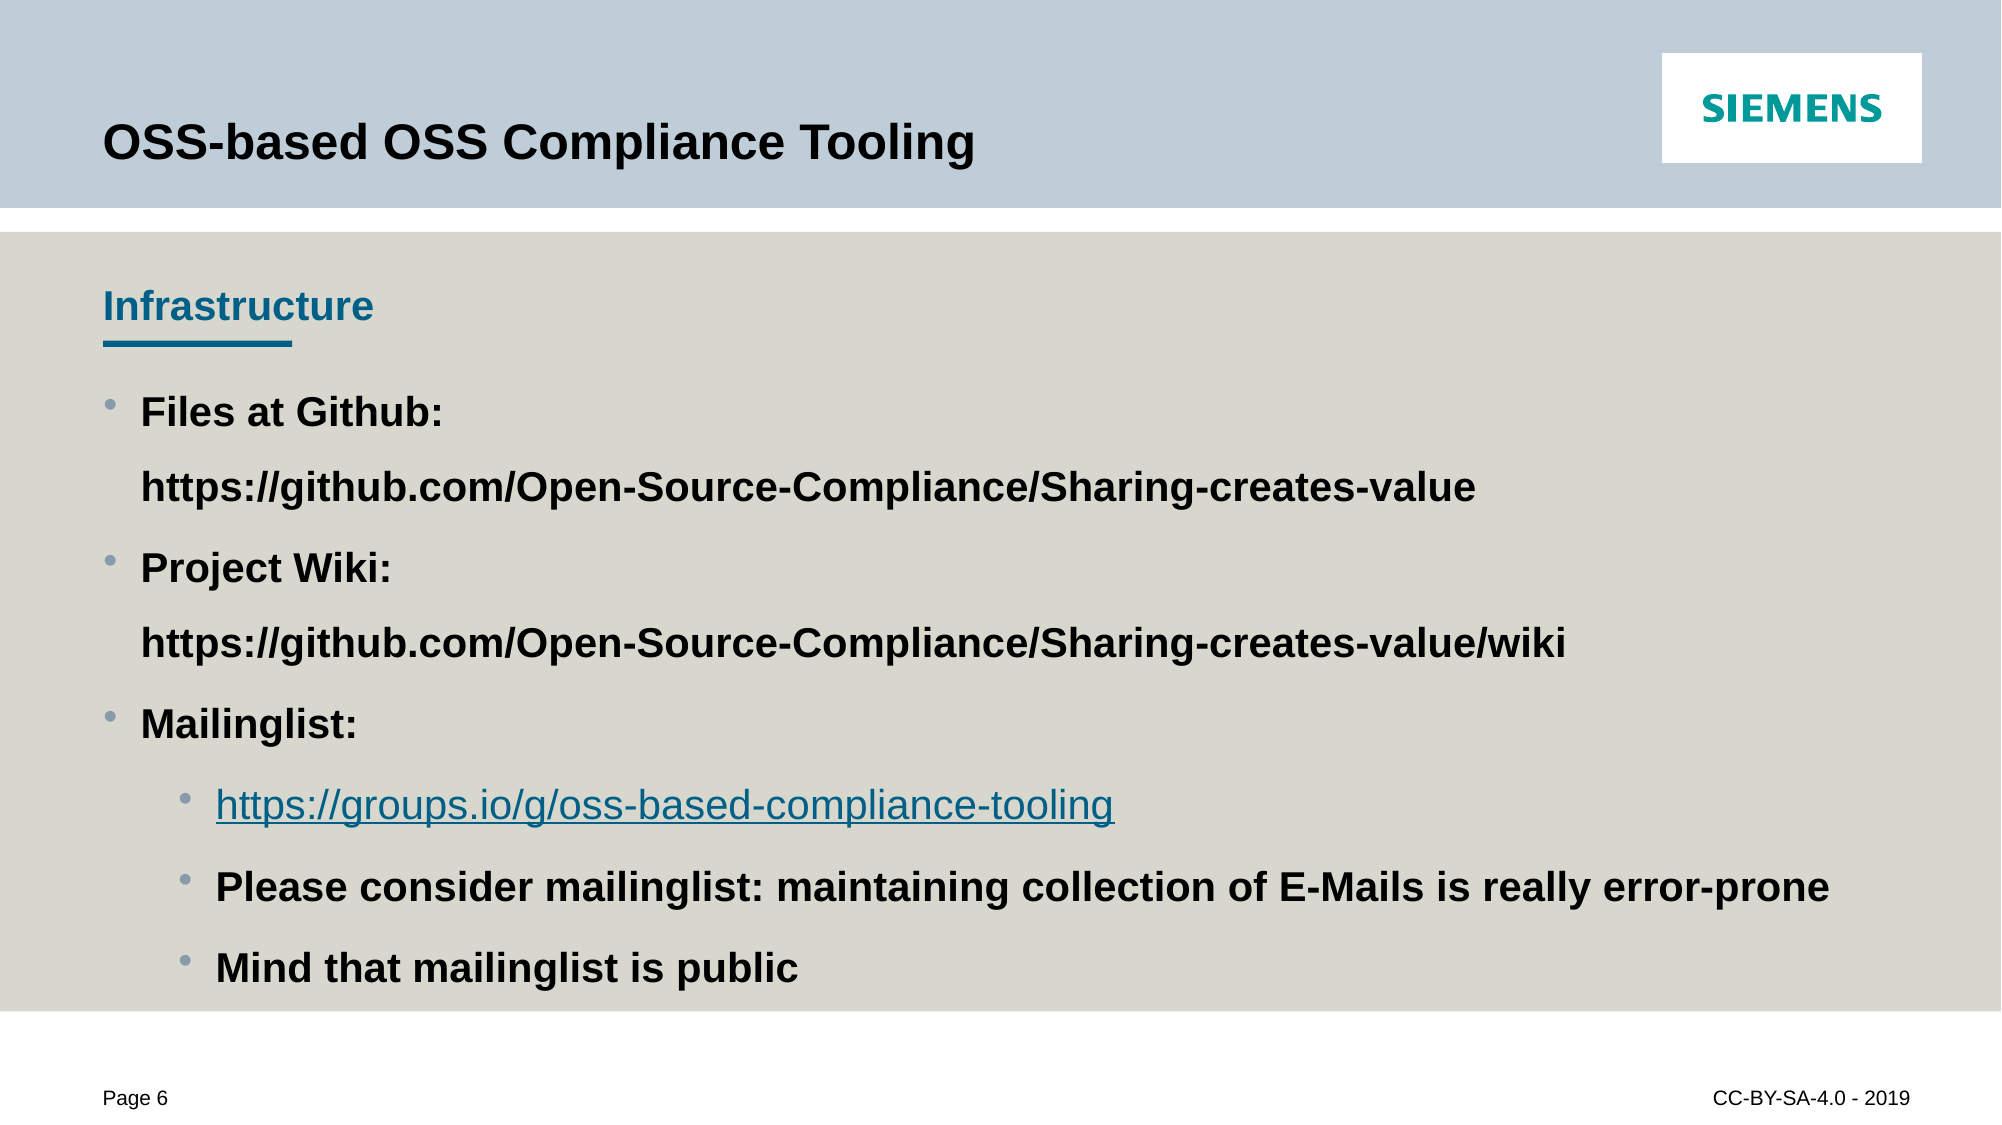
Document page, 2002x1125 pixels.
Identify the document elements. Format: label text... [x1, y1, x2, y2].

title OSS-based OSS Compliance Tooling [0, 0, 2001, 208]
text_box [0, 231, 2001, 1012]
text_box Files at Github: https://github.com/Open-Source-Compliance/Sharing-creates-value Project Wiki: https://github.com/Open-Source-Compliance/Sharing-creates-value/wiki Mailinglist: https://groups.io/g/oss-based-compliance-tooling Please consider mailinglist: maintaining collection of E-Mails is really error-prone Mind that mailinglist is public [103, 359, 1878, 1072]
text_box Infrastructure [102, 278, 1286, 330]
